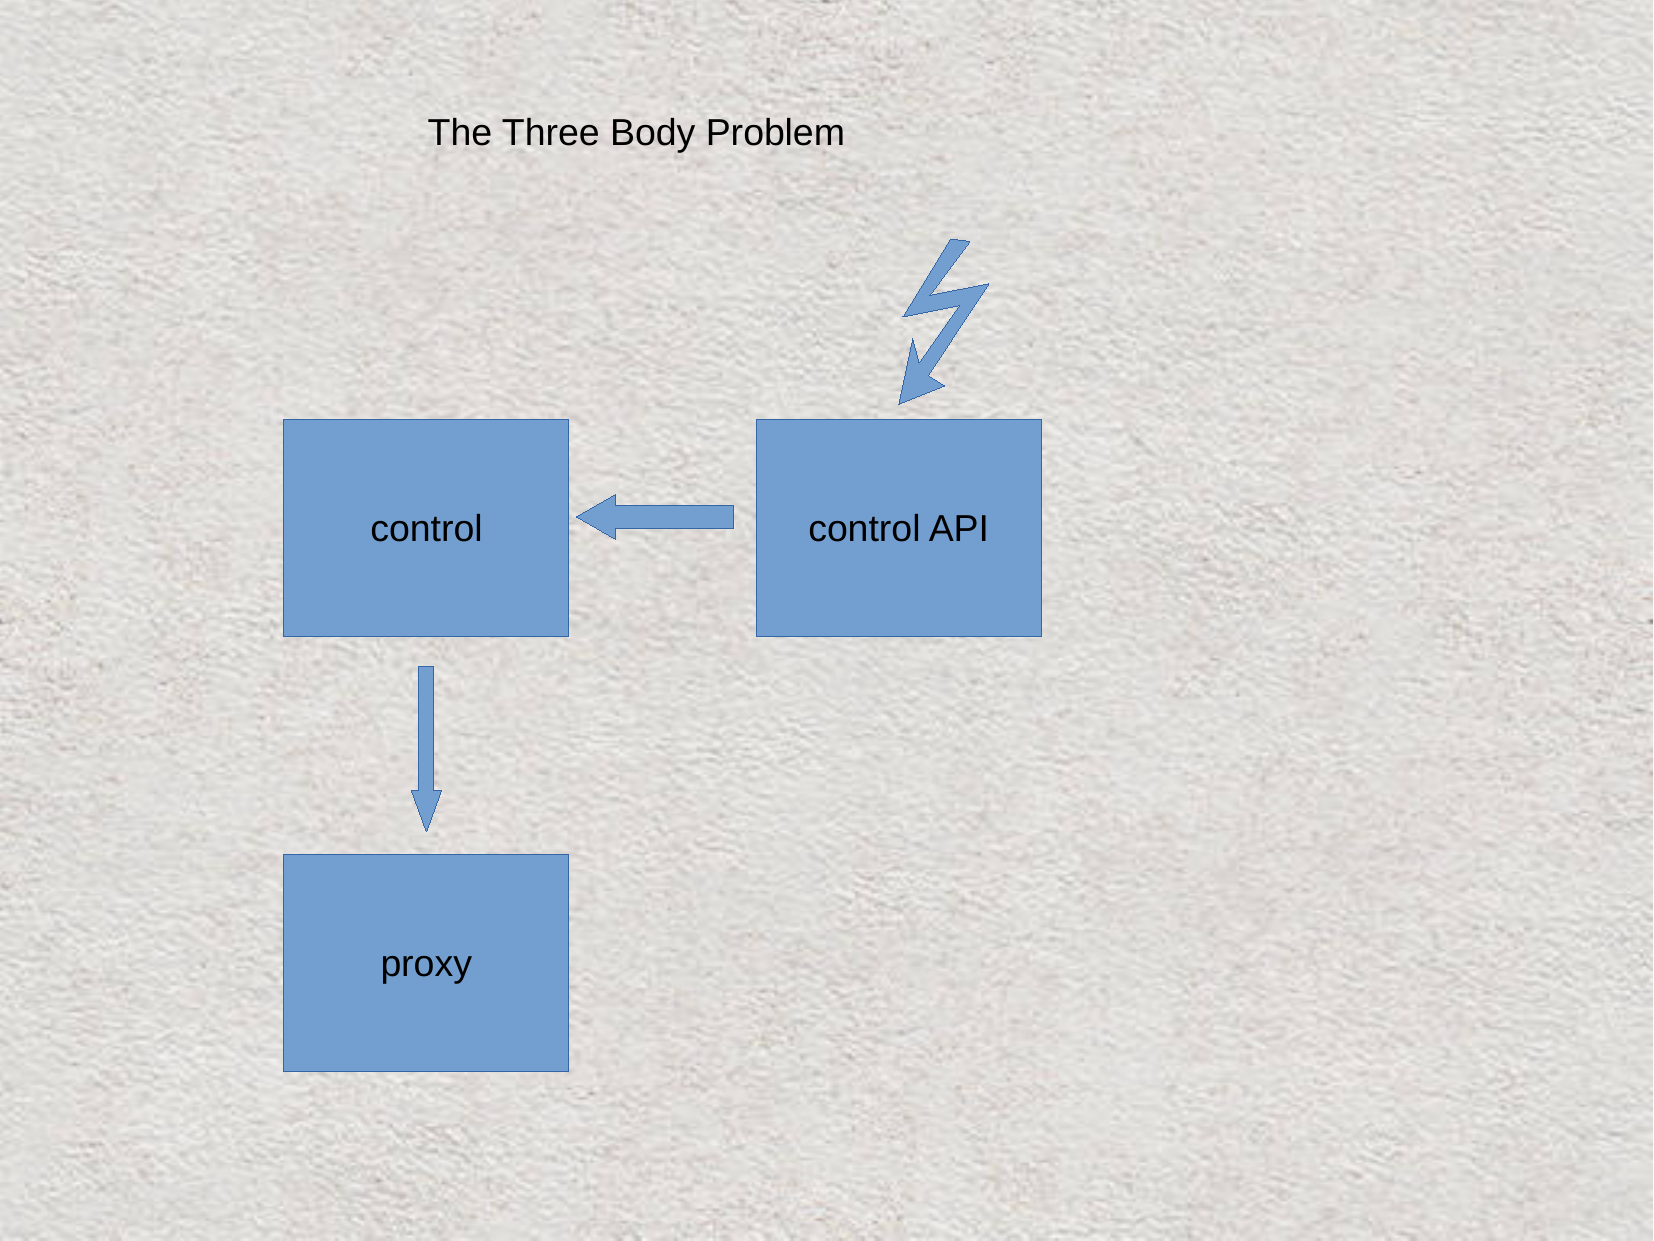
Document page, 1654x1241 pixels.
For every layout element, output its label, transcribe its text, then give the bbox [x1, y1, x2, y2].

text_box control [283, 419, 569, 637]
text_box proxy [283, 854, 569, 1072]
text_box [576, 494, 734, 540]
text_box [411, 666, 442, 832]
text_box [898, 239, 989, 405]
picture [0, 0, 1654, 1241]
text_box control API [756, 419, 1042, 637]
text_box The Three Body Problem [412, 104, 862, 202]
